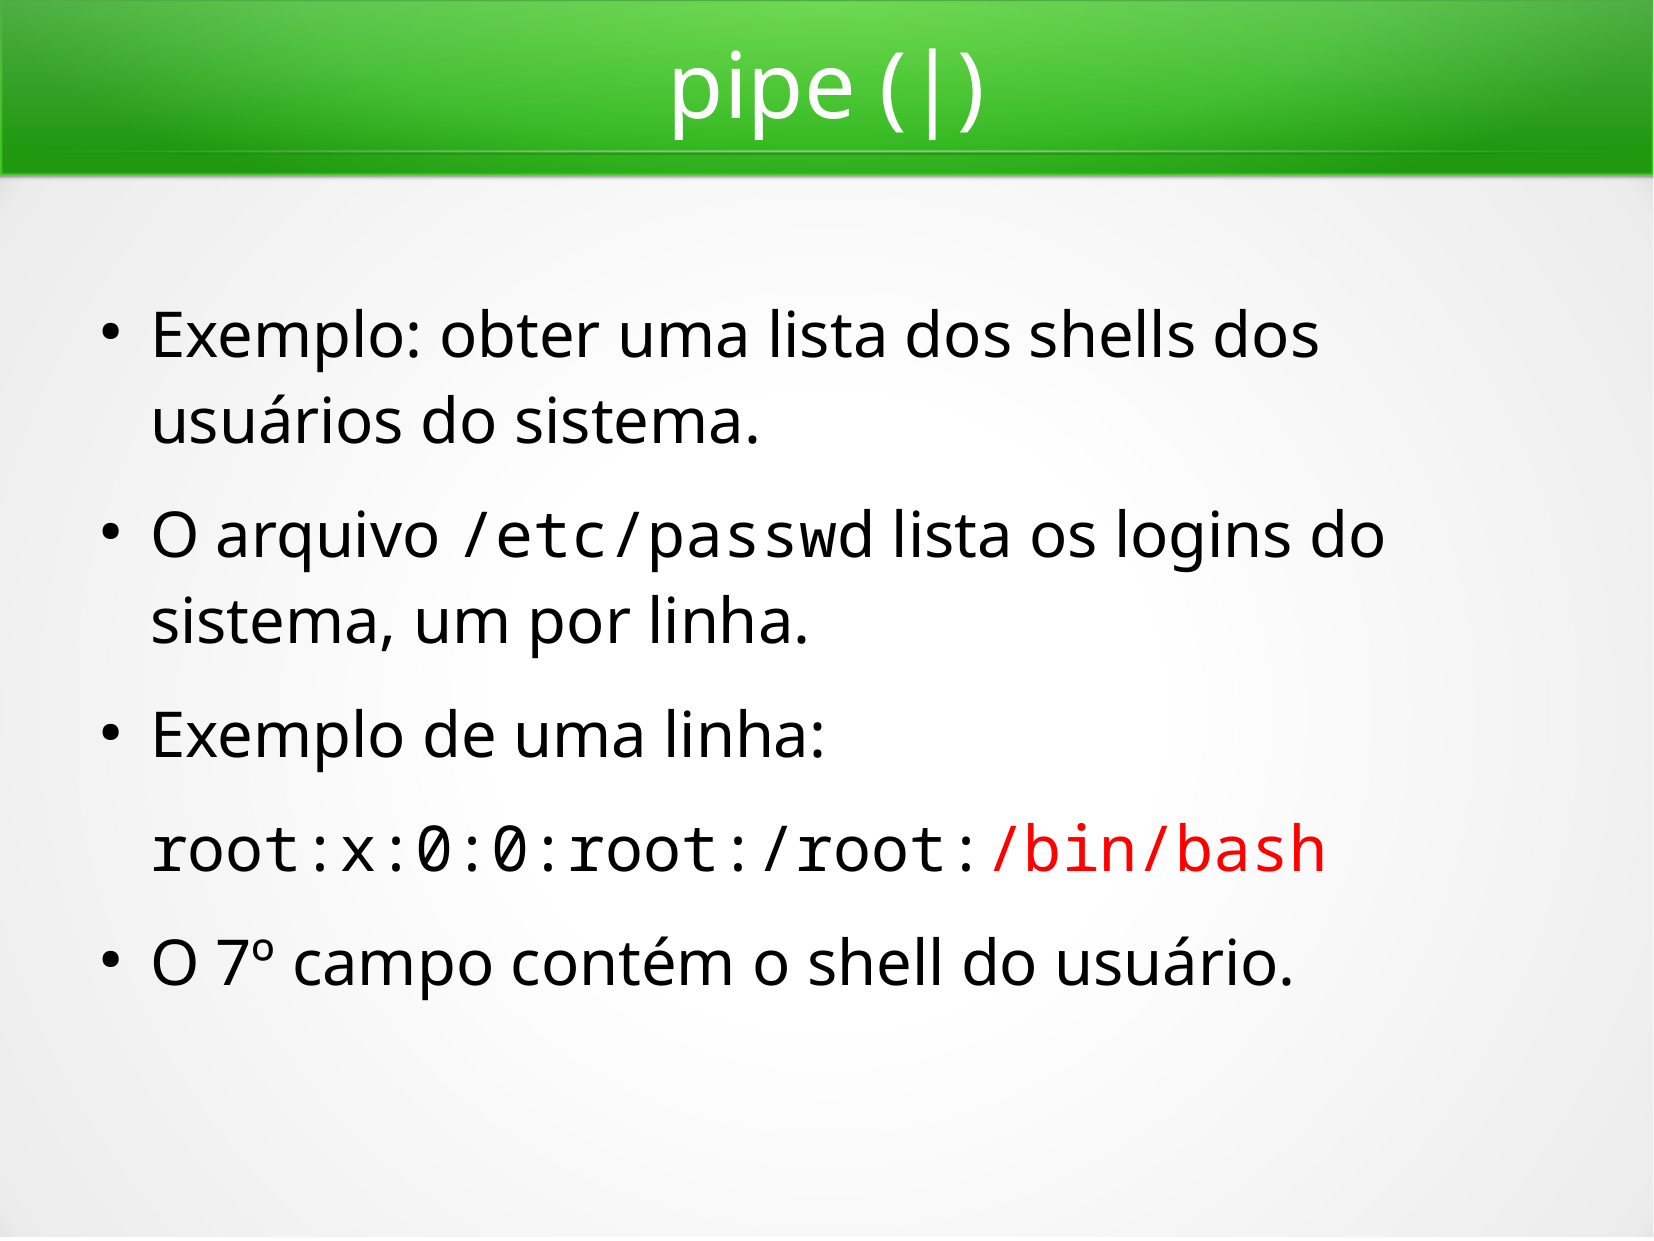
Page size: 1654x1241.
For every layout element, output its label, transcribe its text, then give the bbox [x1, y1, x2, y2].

picture [0, 0, 1654, 1237]
title pipe (|) [82, 11, 1571, 154]
list Exemplo: obter uma lista dos shells dos usuários do sistema. O arquivo /etc/passwd lista os logins do sistema, um por linha. Exemplo de uma linha: root:x:0:0:root:/root:/bin/bash O 7º campo contém o shell do usuário. [82, 290, 1571, 1010]
